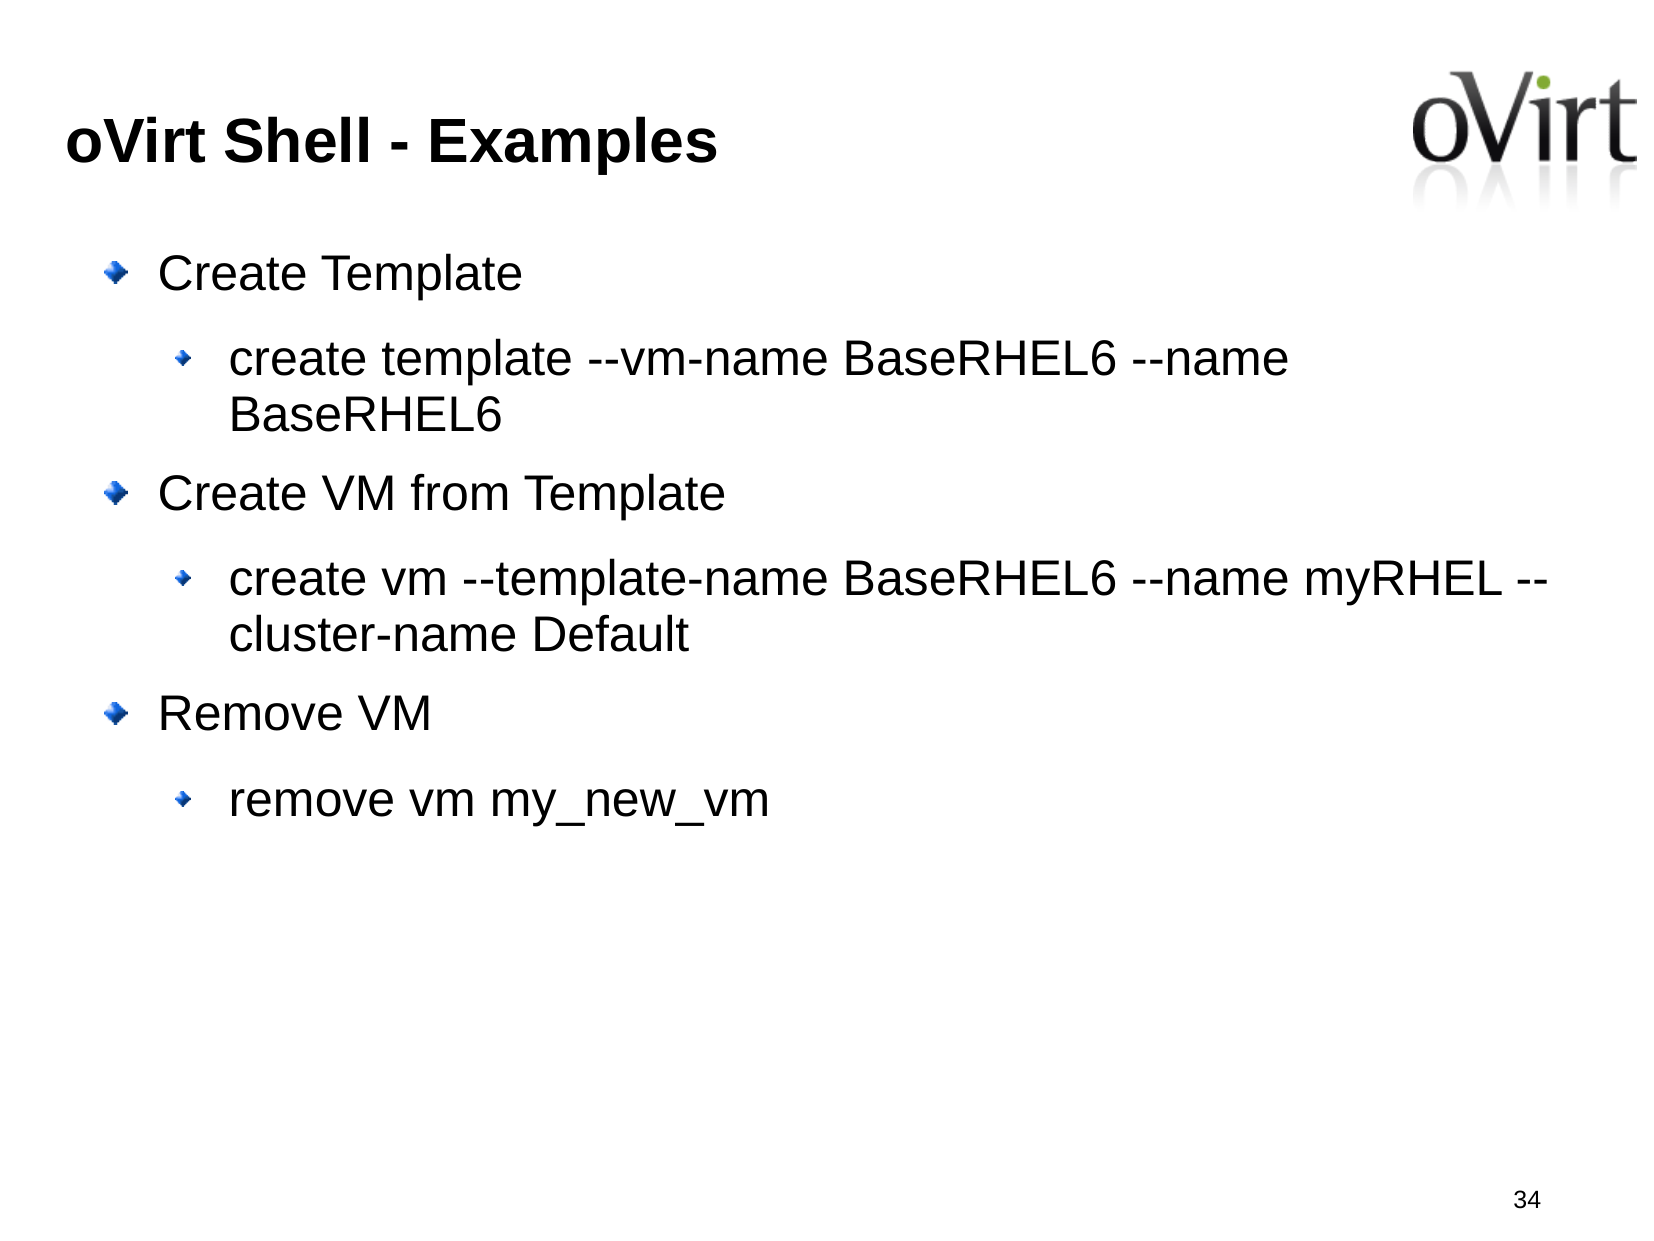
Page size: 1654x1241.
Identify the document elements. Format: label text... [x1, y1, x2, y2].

title oVirt Shell - Examples [65, 90, 988, 192]
list Create Template create template --vm-name BaseRHEL6 --name BaseRHEL6 Create VM from Template create vm --template-name BaseRHEL6 --name myRHEL --cluster-name Default Remove VM remove vm my_new_vm [86, 244, 1576, 965]
picture [1413, 63, 1637, 212]
